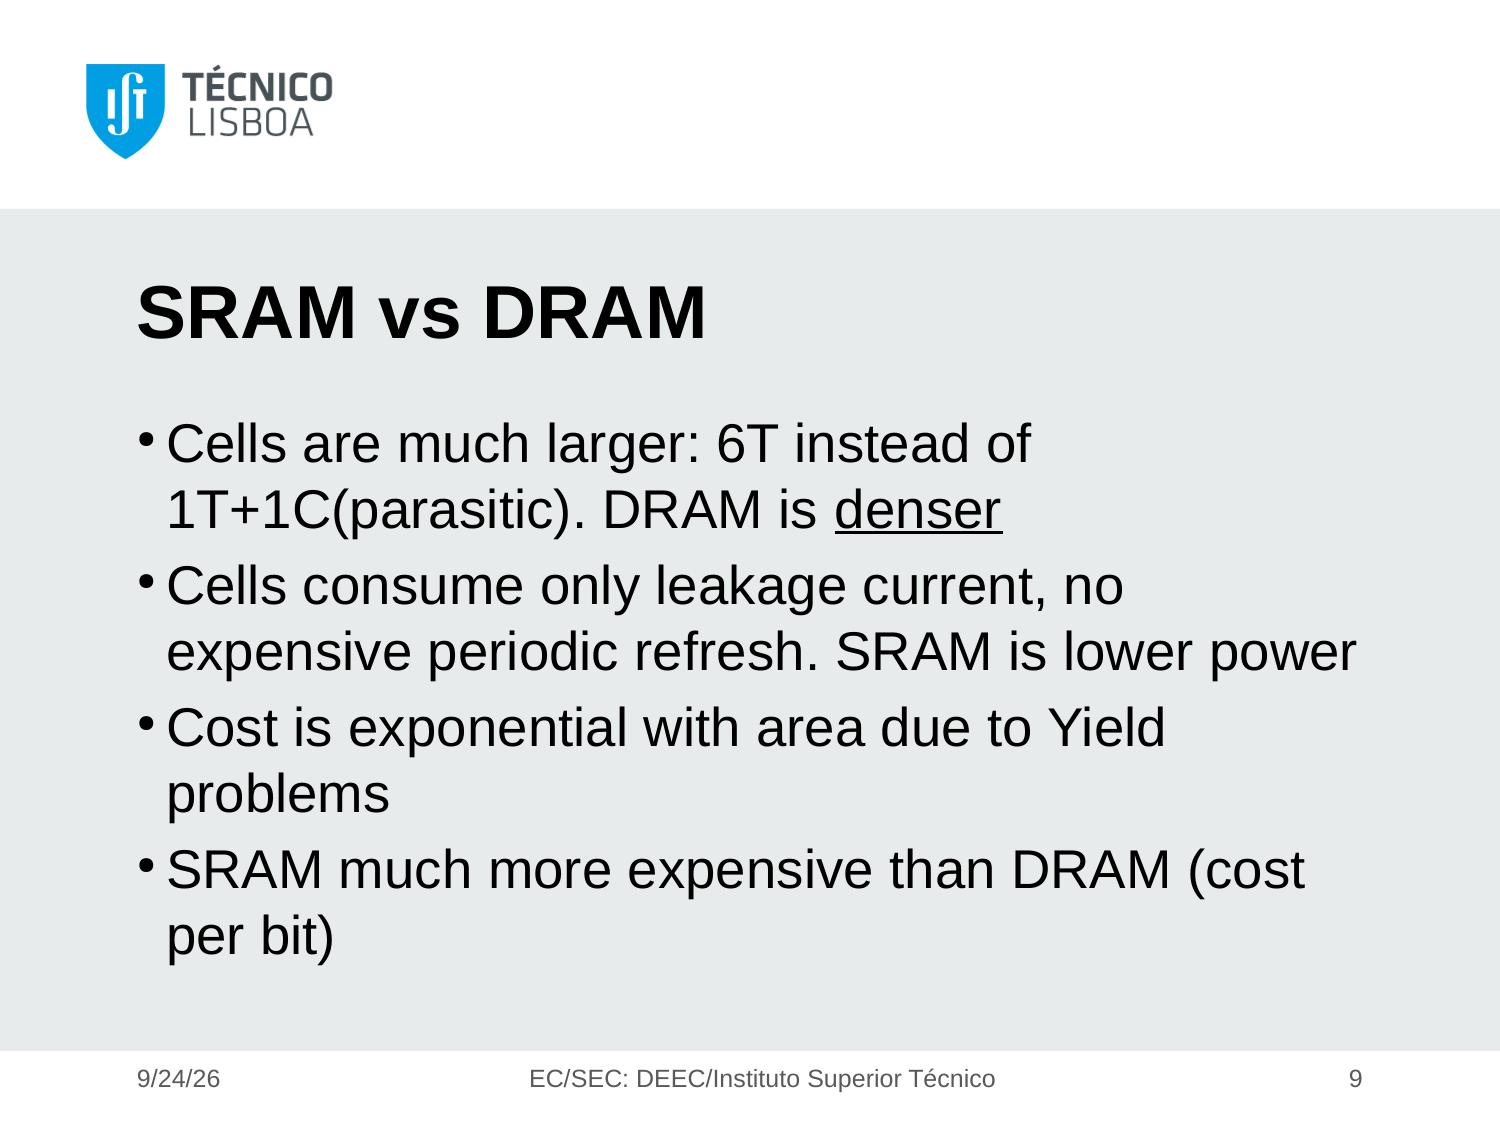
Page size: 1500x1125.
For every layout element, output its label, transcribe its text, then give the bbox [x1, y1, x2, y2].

footer EC/SEC: DEEC/Instituto Superior Técnico [512, 1052, 1021, 1103]
slide_number <number> [1077, 1052, 1378, 1103]
slide_number 12/10/20 [121, 1052, 425, 1103]
title SRAM vs DRAM [121, 237, 1378, 381]
picture [0, 0, 1500, 1125]
list Cells are much larger: 6T instead of 1T+1C(parasitic). DRAM is denser Cells consume only leakage current, no expensive periodic refresh. SRAM is lower power Cost is exponential with area due to Yield problems SRAM much more expensive than DRAM (cost per bit) [121, 400, 1378, 1005]
